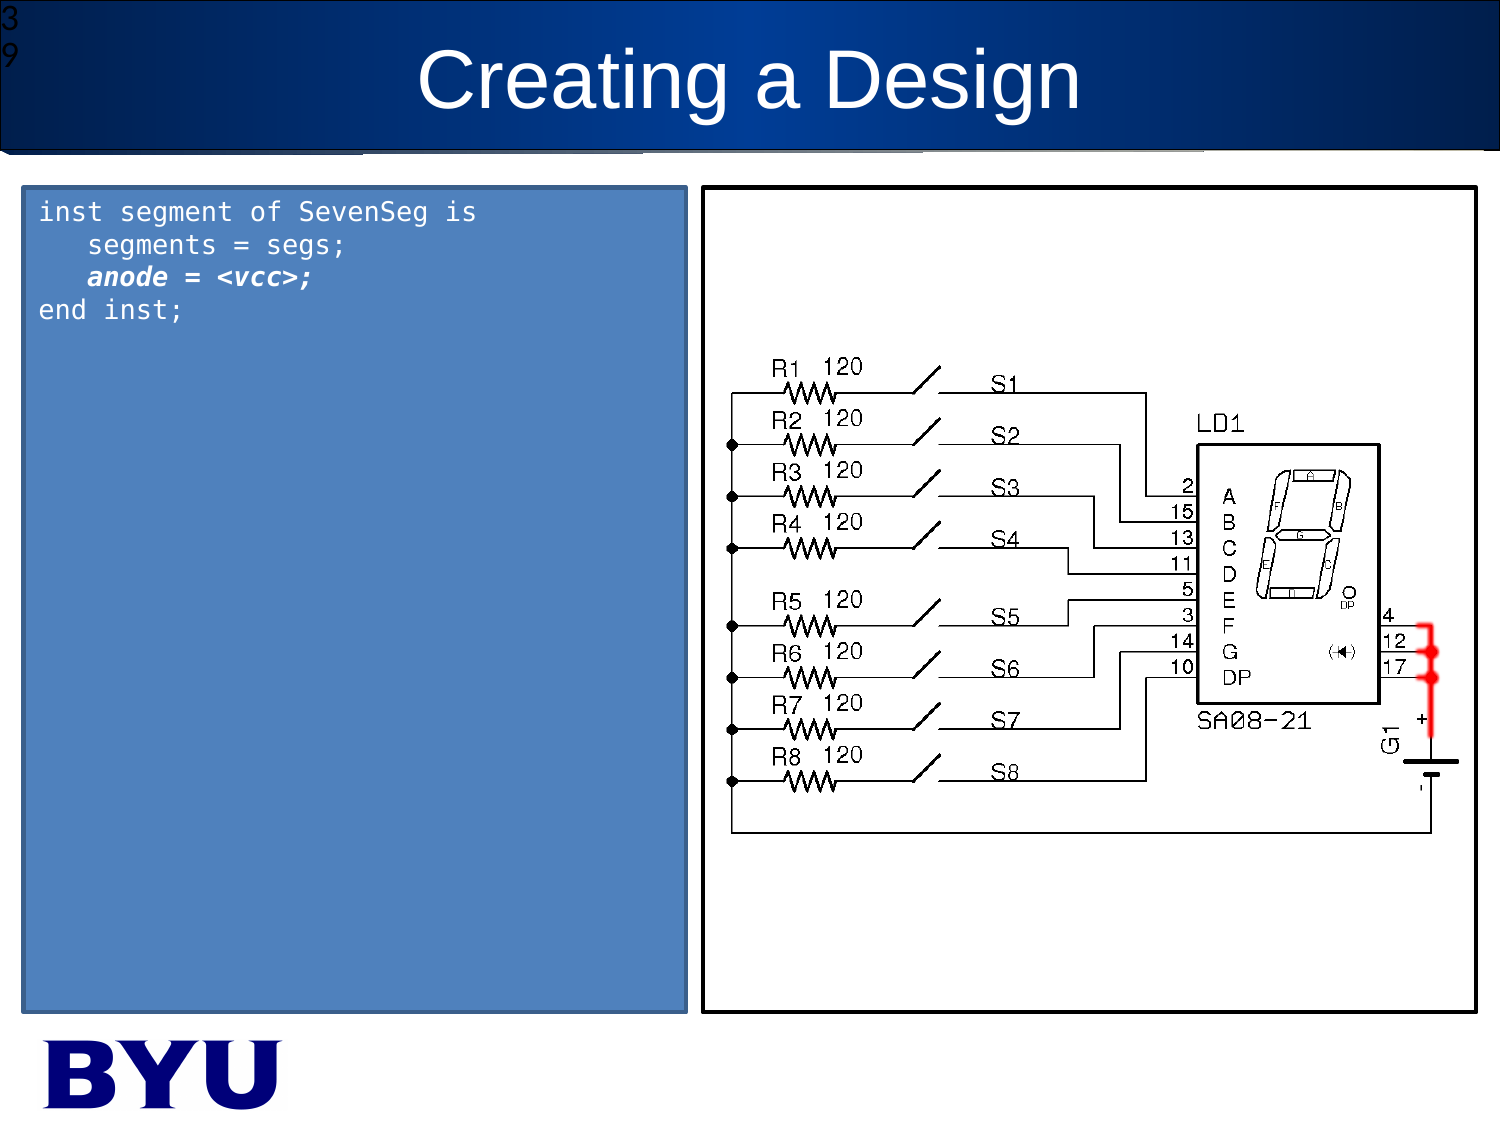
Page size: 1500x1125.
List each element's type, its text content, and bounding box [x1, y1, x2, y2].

text_box inst segment of SevenSeg is segments = segs; anode = <vcc>; end inst; [23, 187, 686, 1013]
title Creating a Design [75, 0, 1425, 150]
text_box [702, 187, 1477, 1013]
picture [714, 338, 1471, 853]
picture [37, 1039, 288, 1111]
